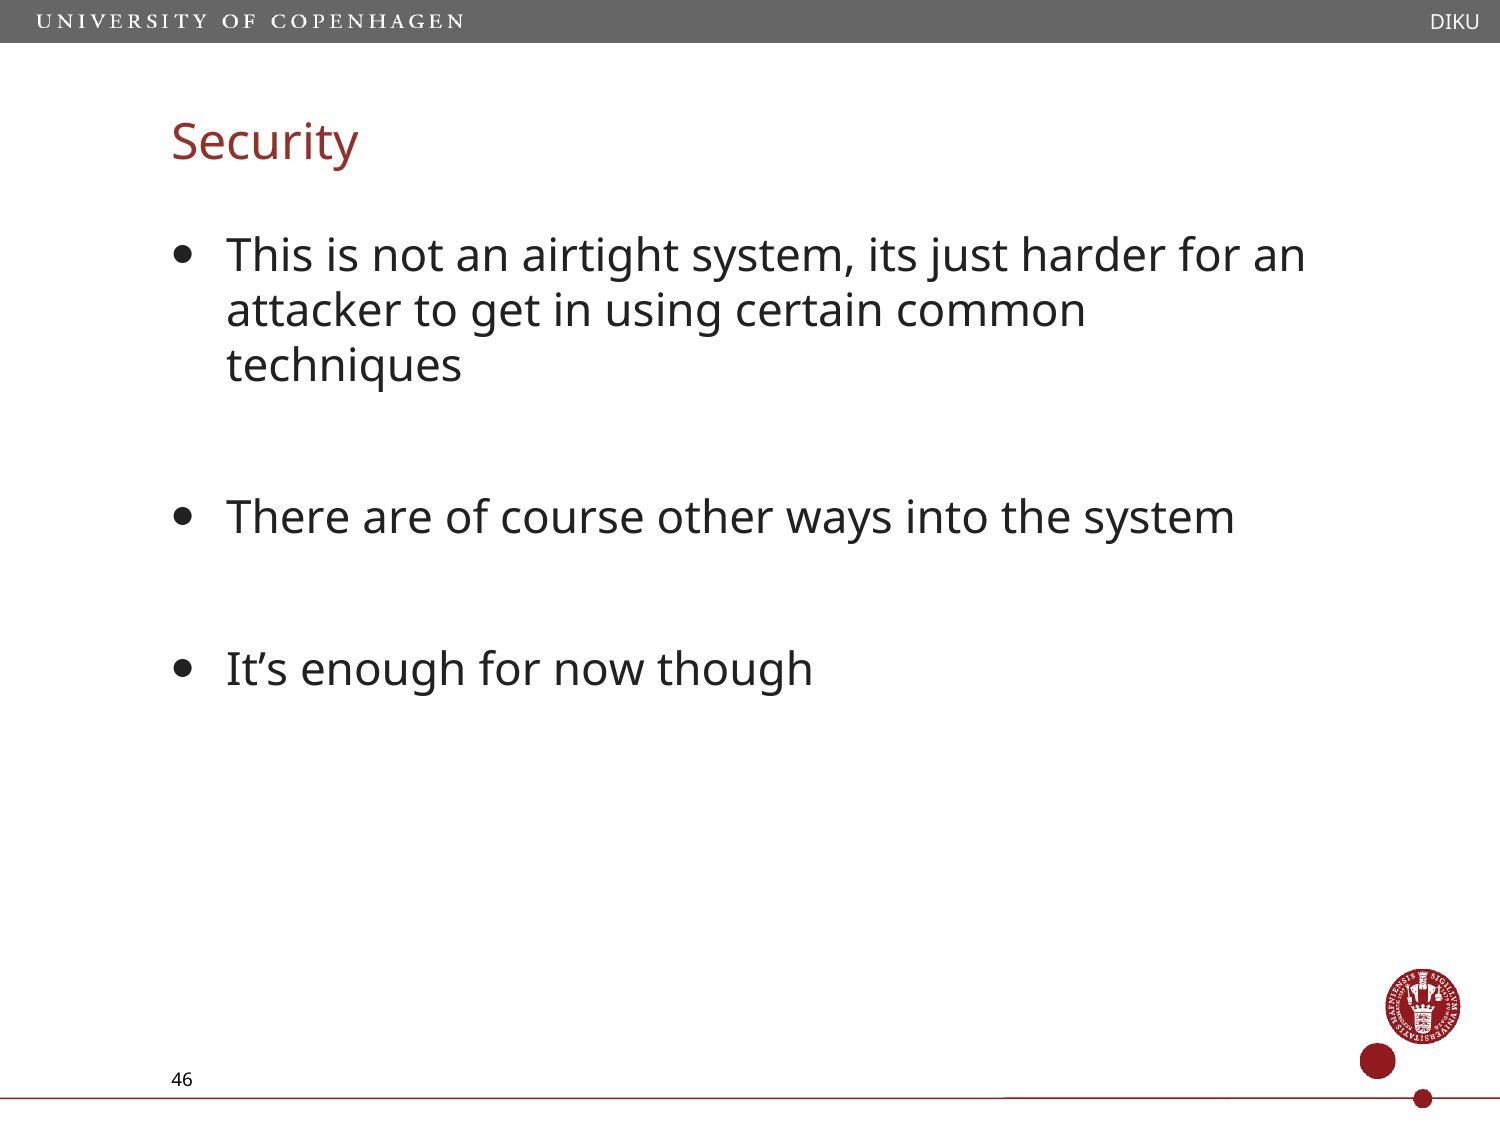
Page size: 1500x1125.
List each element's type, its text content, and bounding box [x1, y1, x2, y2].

text_box DIKU [469, 0, 1495, 43]
text_box This is not an airtight system, its just harder for an attacker to get in using certain common techniques There are of course other ways into the system It’s enough for now though [171, 225, 1329, 900]
text_box Security [171, 75, 1329, 171]
picture [0, 910, 1500, 1122]
text_box <number> [171, 1067, 522, 1092]
